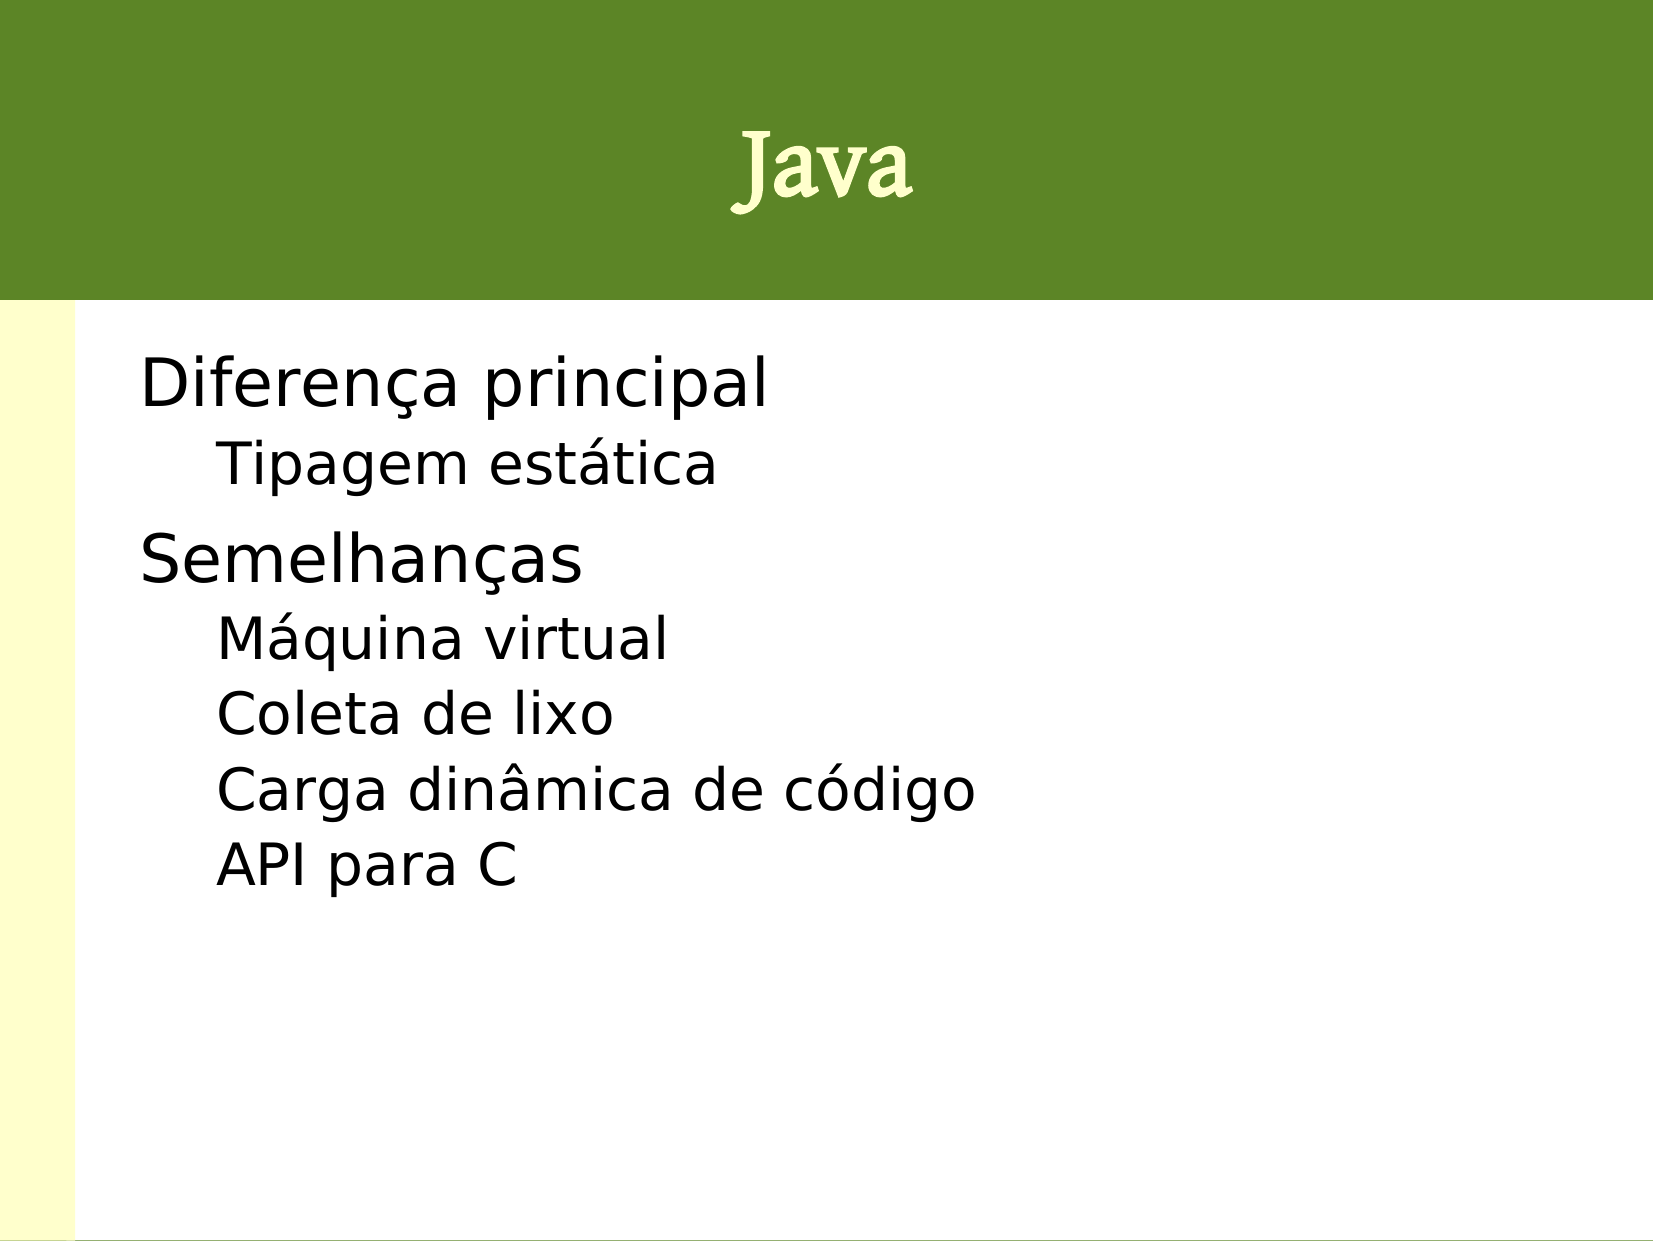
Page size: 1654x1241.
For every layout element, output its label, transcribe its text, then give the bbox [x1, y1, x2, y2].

list Diferença principal Tipagem estática Semelhanças Máquina virtual Coleta de lixo Carga dinâmica de código API para C [121, 344, 1613, 1163]
title Java [121, 61, 1534, 269]
